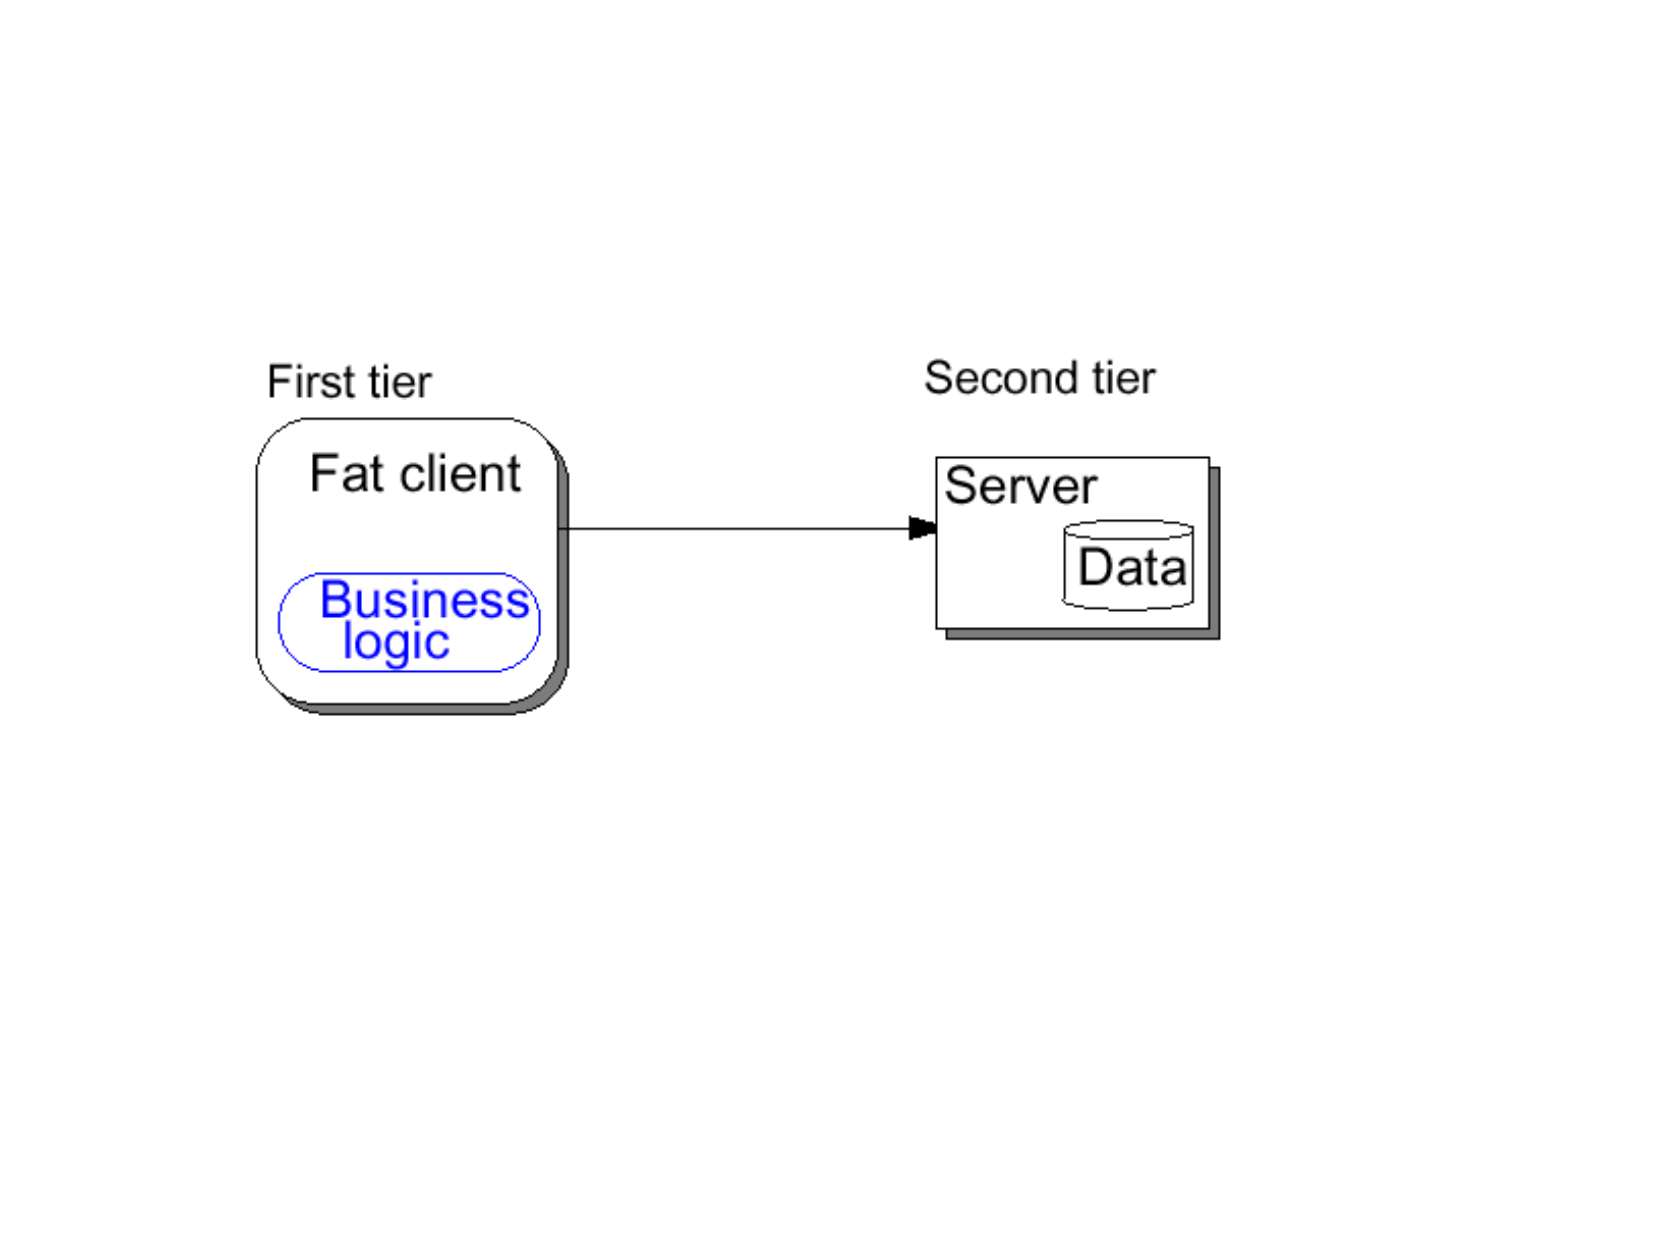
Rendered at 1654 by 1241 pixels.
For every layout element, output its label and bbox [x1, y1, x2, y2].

chart [246, 351, 1227, 724]
